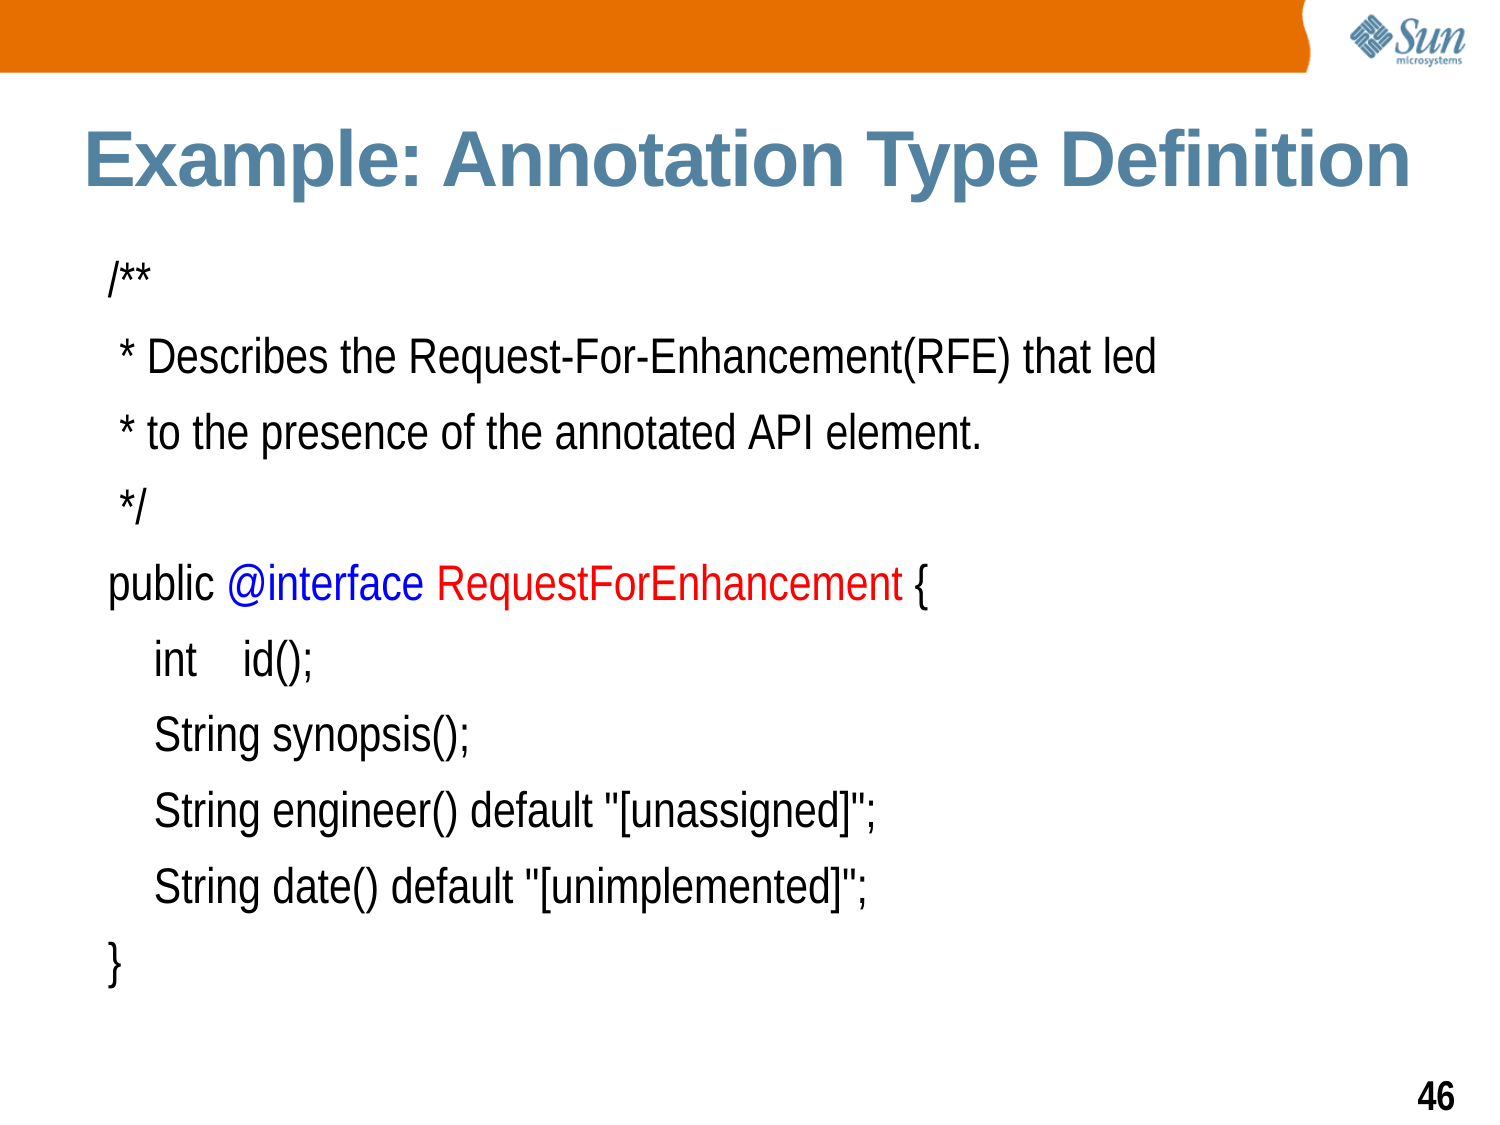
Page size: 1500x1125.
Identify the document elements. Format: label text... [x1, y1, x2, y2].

title Example: Annotation Type Definition [83, 122, 1446, 264]
list /** * Describes the Request-For-Enhancement(RFE) that led * to the presence of the annotated API element. */ public @interface RequestForEnhancement { int id(); String synopsis(); String engineer() default "[unassigned]"; String date() default "[unimplemented]"; } [88, 258, 1445, 1089]
picture [0, 0, 1500, 75]
